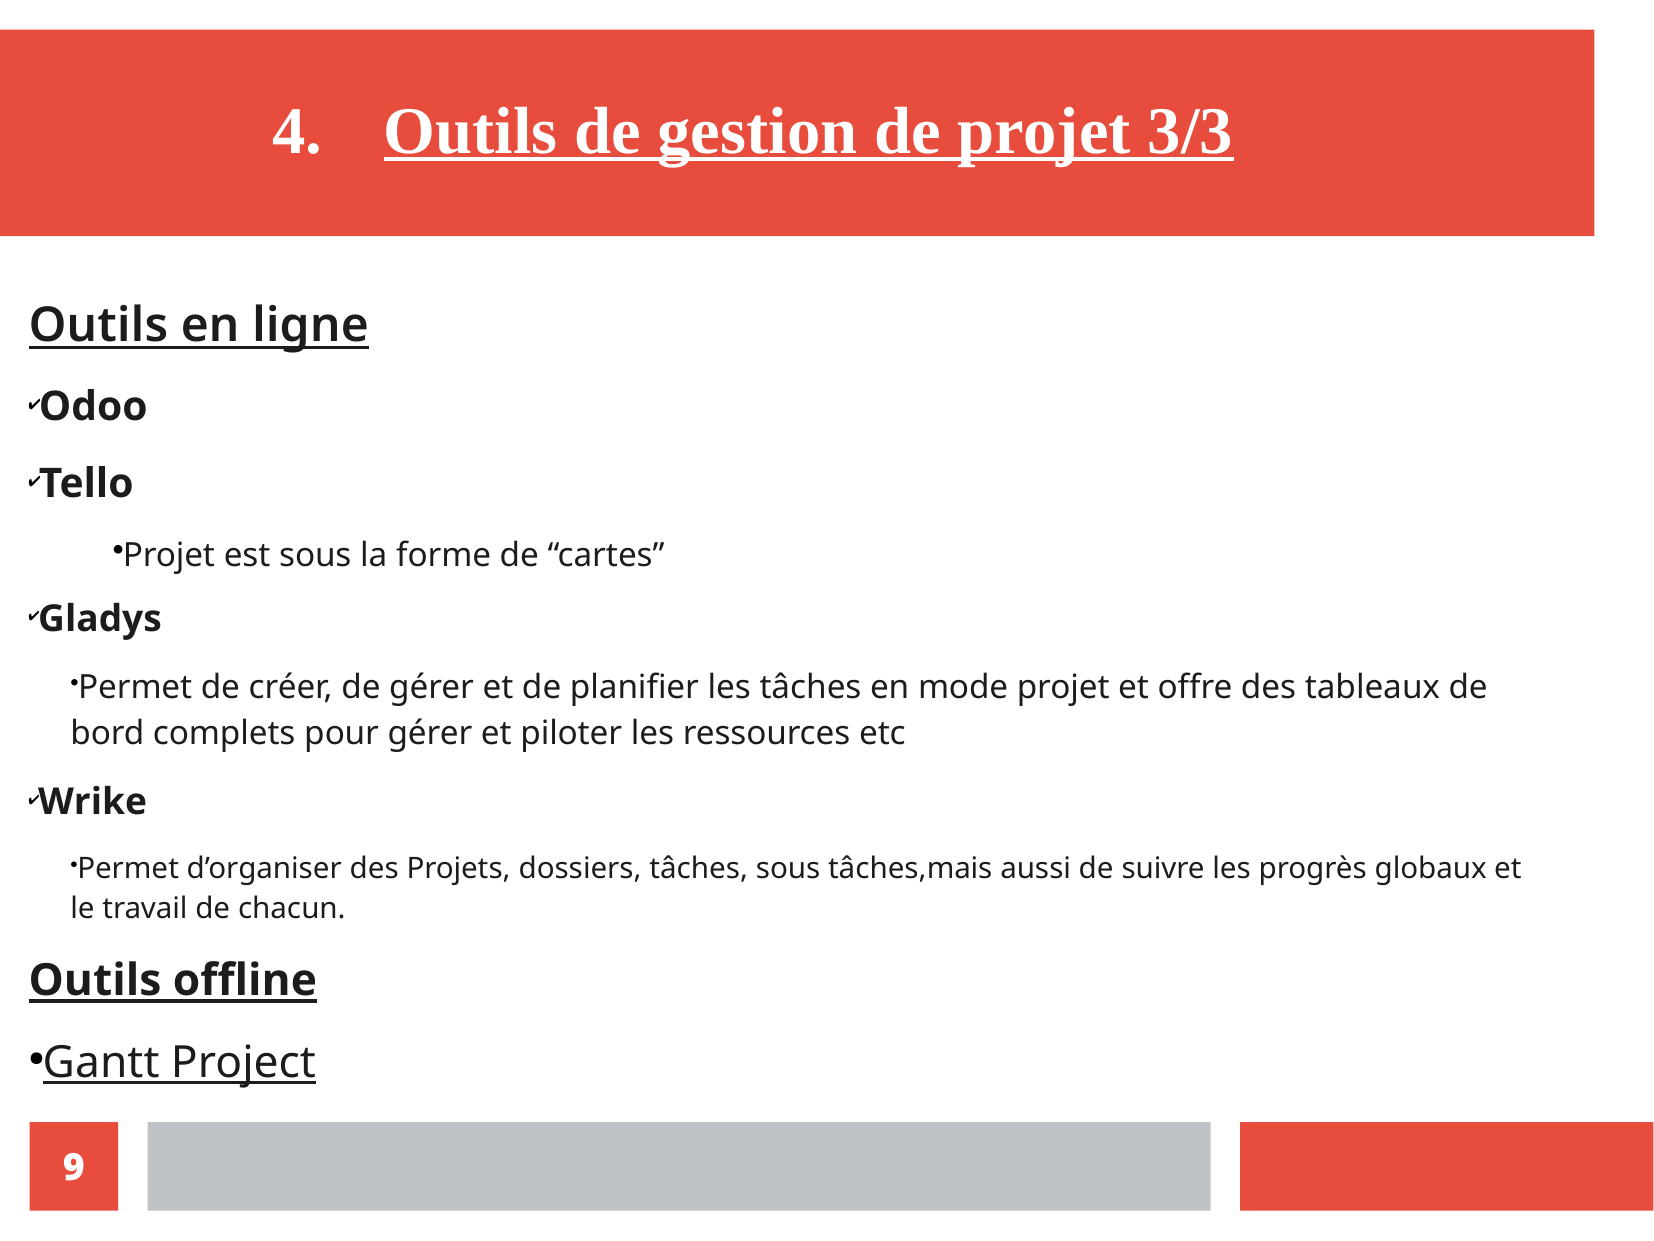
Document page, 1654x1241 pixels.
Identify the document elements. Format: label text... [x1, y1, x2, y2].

title 4. Outils de gestion de projet 3/3 [199, 20, 1352, 168]
list Outils en ligne Odoo Tello Projet est sous la forme de “cartes” Gladys Permet de créer, de gérer et de planifier les tâches en mode projet et offre des tableaux de bord complets pour gérer et piloter les ressources etc Wrike Permet d’organiser des Projets, dossiers, tâches, sous tâches,mais aussi de suivre les progrès globaux et le travail de chacun. Outils offline Gantt Project [28, 290, 1549, 1092]
